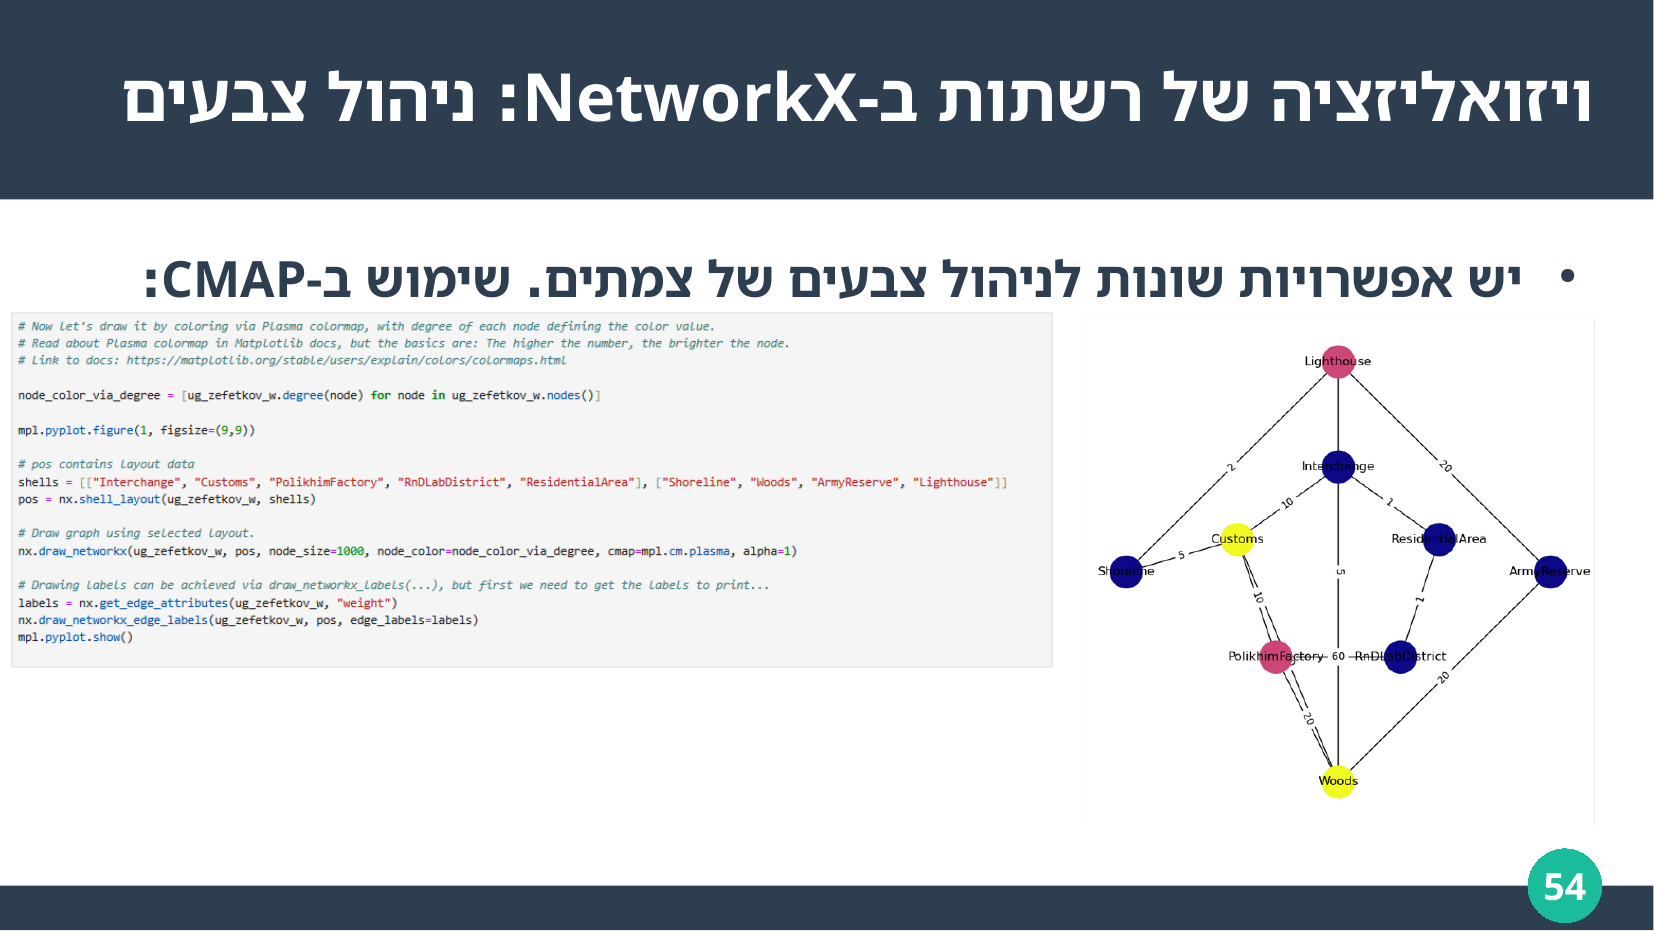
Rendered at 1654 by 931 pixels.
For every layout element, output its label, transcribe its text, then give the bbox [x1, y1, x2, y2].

list יש אפשרויות שונות לניהול צבעים של צמתים. שימוש ב-CMAP: [58, 243, 1595, 864]
title ויזואליזציה של רשתות ב-NetworkX: ניהול צבעים [58, 36, 1595, 155]
picture [7, 306, 1059, 676]
picture [1083, 319, 1595, 826]
